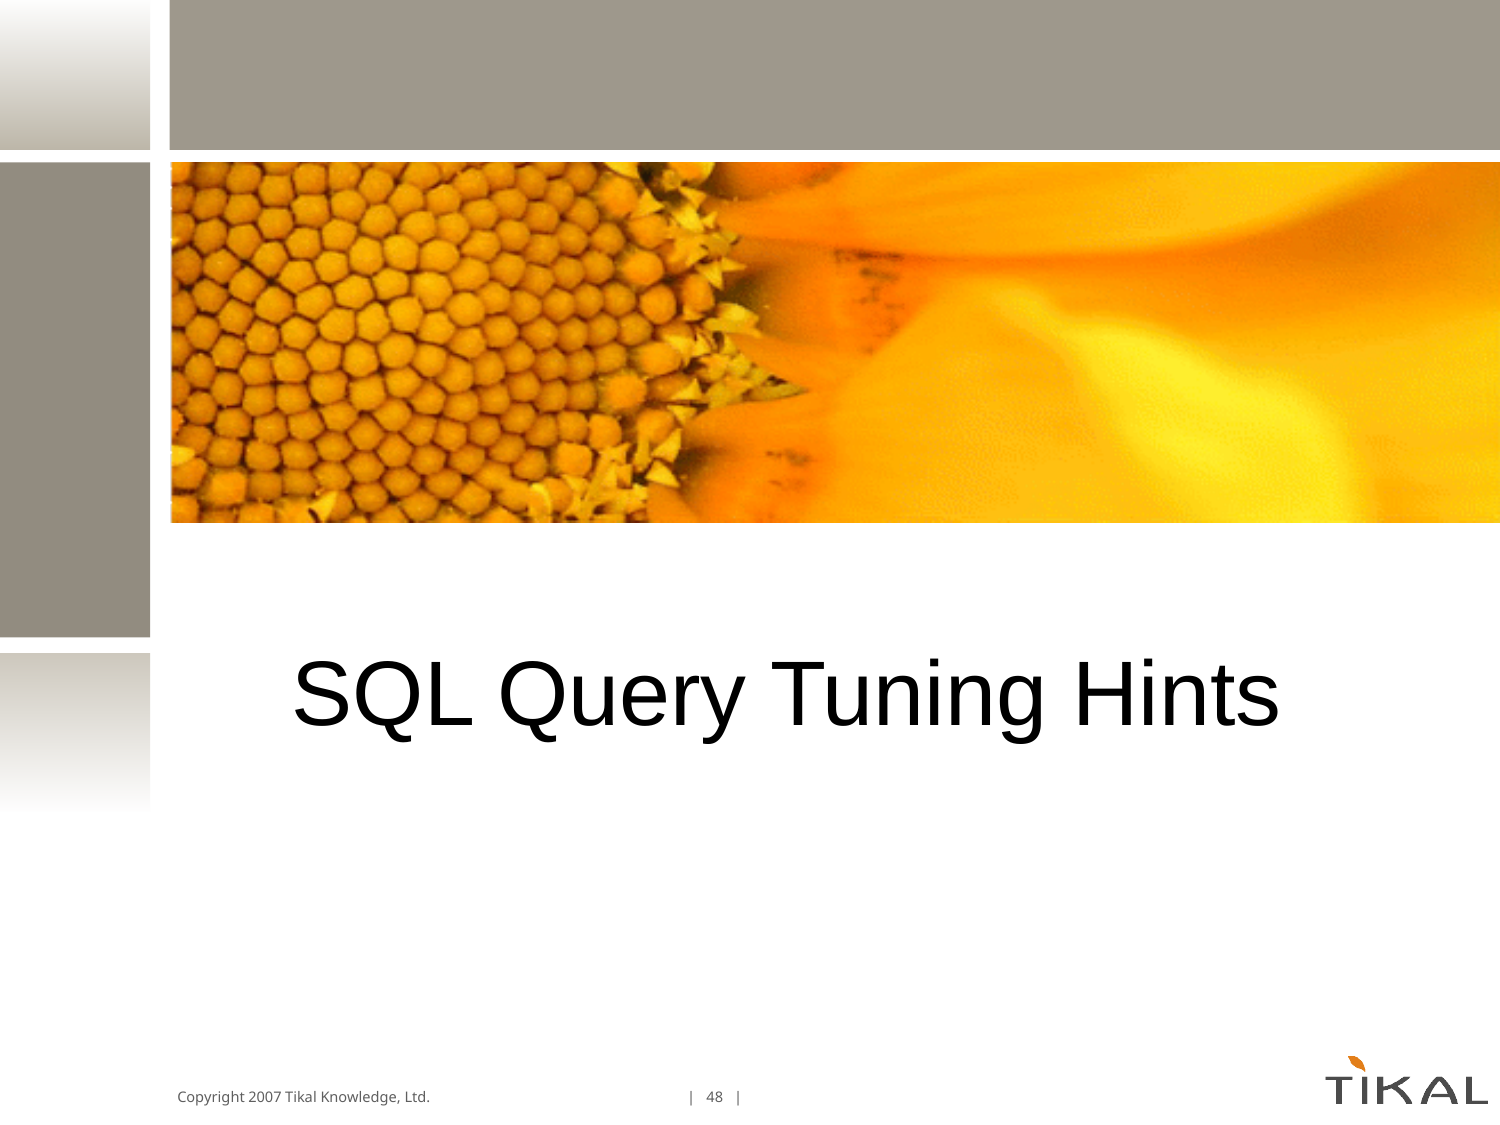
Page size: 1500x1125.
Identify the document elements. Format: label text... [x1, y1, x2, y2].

title SQL Query Tuning Hints [187, 591, 1388, 797]
picture [1312, 1034, 1500, 1125]
picture [170, 162, 1500, 523]
